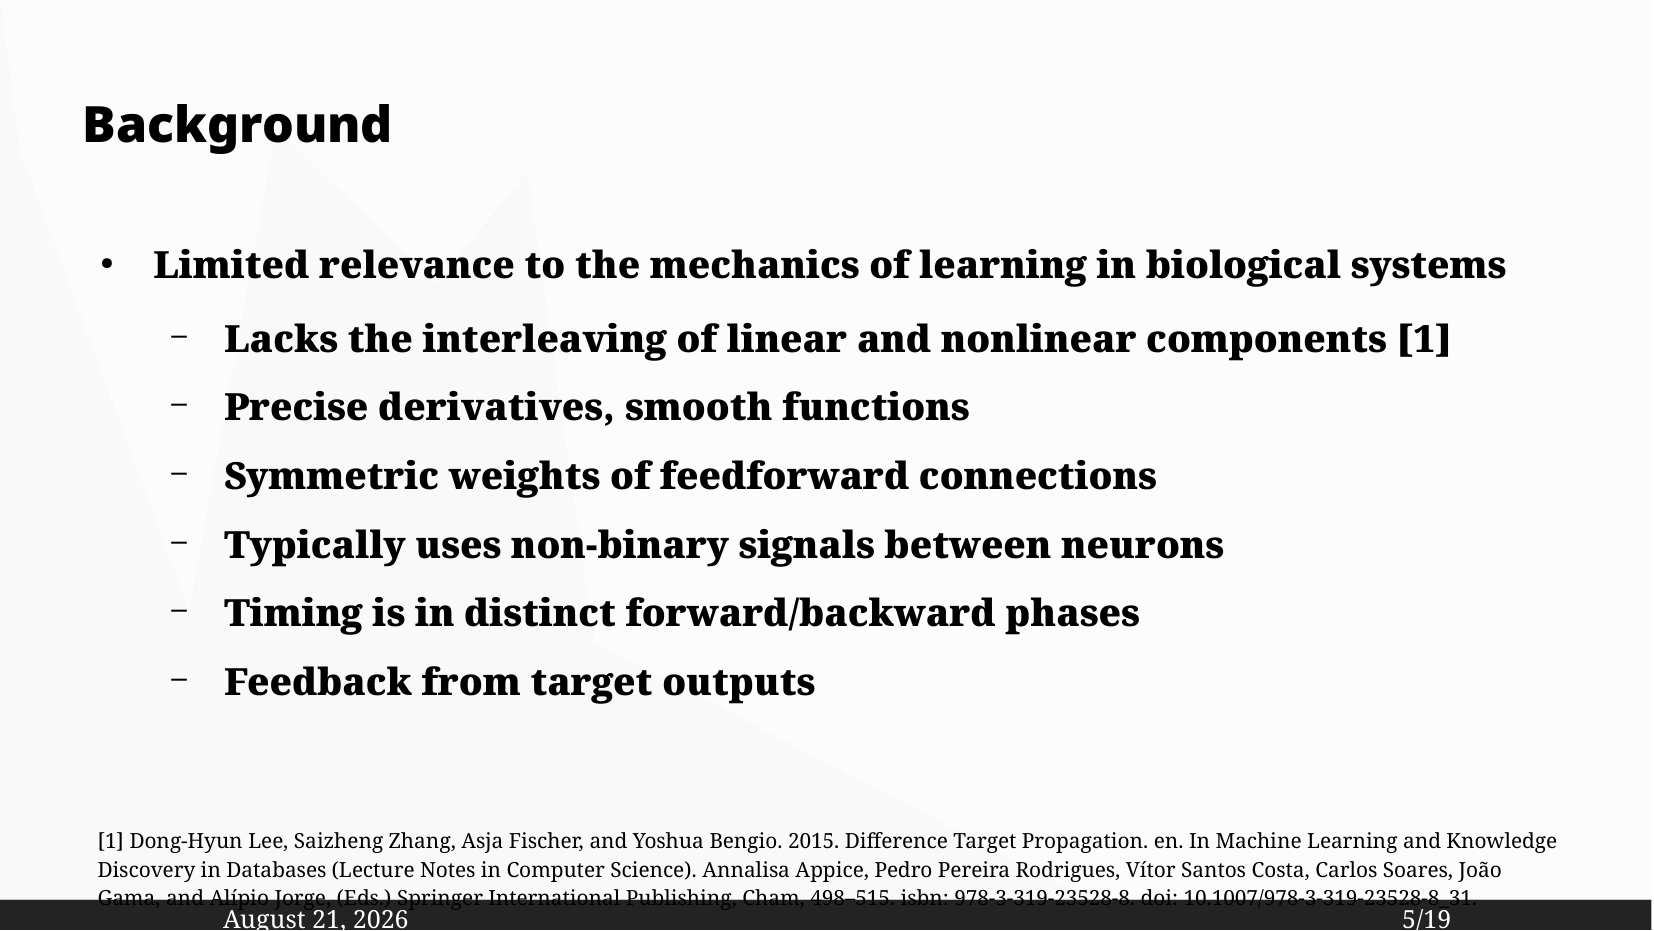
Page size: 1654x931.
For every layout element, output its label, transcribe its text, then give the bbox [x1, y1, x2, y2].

text_box [1] Dong-Hyun Lee, Saizheng Zhang, Asja Fischer, and Yoshua Bengio. 2015. Difference Target Propagation. en. In Machine Learning and Knowledge Discovery in Databases (Lecture Notes in Computer Science). Annalisa Appice, Pedro Pereira Rodrigues, Vítor Santos Costa, Carlos Soares, João Gama, and Alípio Jorge, (Eds.) Springer International Publishing, Cham, 498–515. isbn: 978-3-319-23528-8. doi: 10.1007/978-3-319-23528-8_31. [82, 819, 1576, 897]
list Limited relevance to the mechanics of learning in biological systems Lacks the interleaving of linear and nonlinear components [1] Precise derivatives, smooth functions Symmetric weights of feedforward connections Typically uses non-binary signals between neurons Timing is in distinct forward/backward phases Feedback from target outputs [82, 238, 1571, 819]
title Background [82, 45, 1571, 202]
picture [0, 0, 1652, 931]
